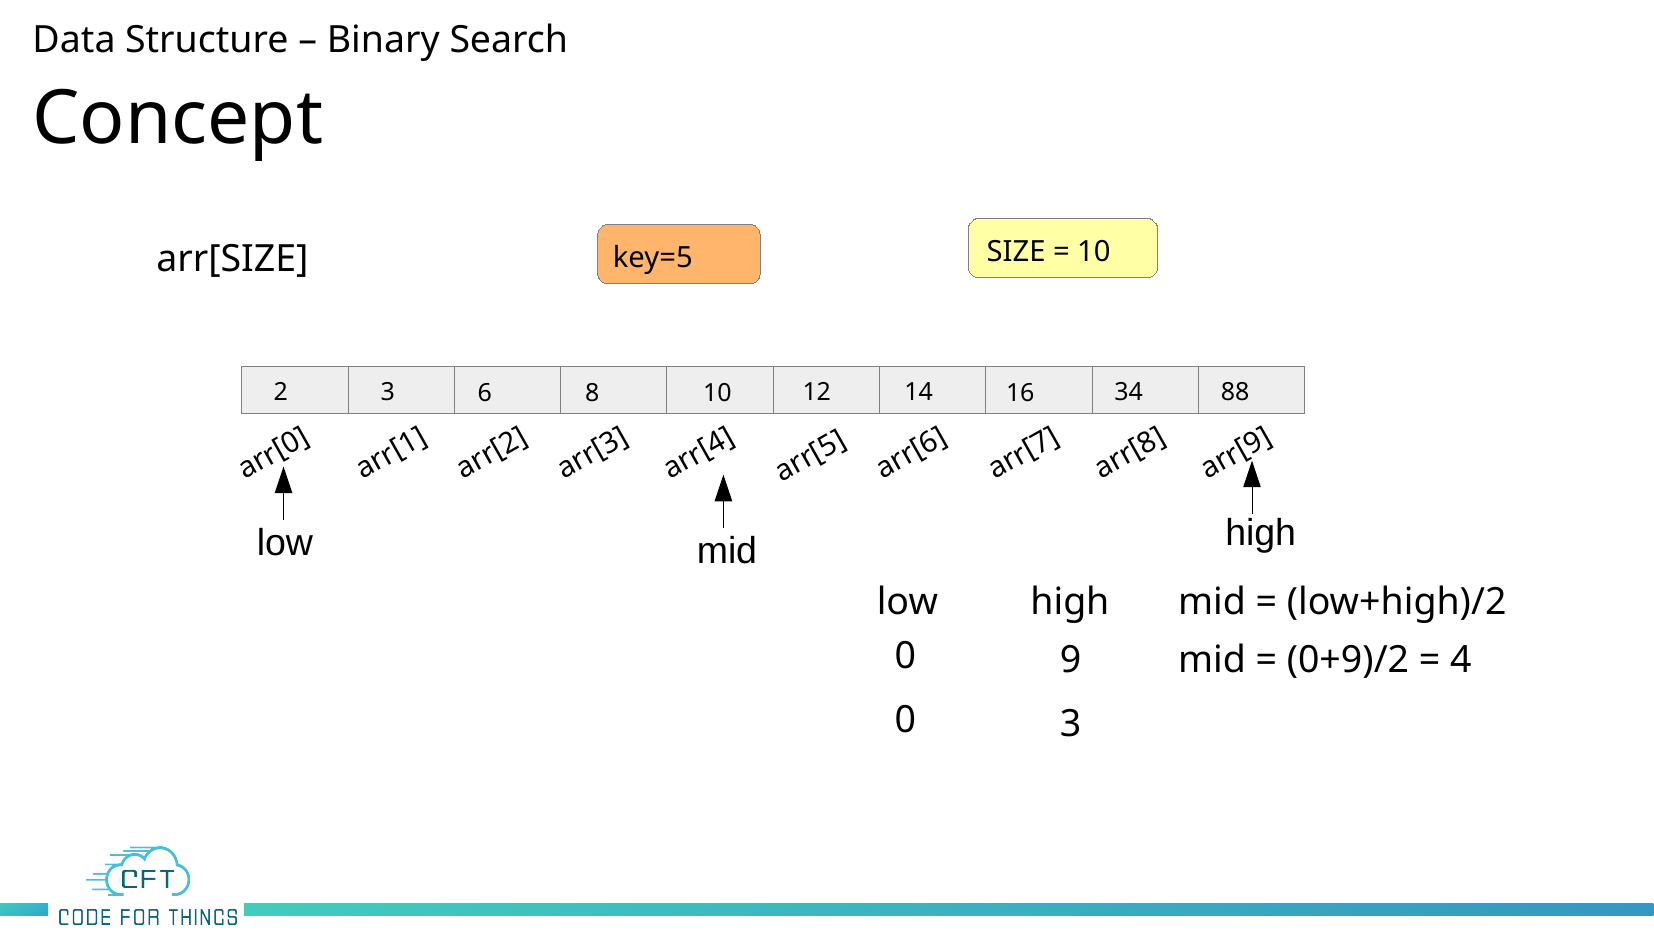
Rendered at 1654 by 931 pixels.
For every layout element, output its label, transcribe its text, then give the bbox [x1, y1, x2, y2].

text_box arr[3] [531, 404, 673, 505]
text_box [1181, 366, 1206, 414]
text_box 8 [570, 367, 652, 412]
text_box 88 [1206, 366, 1288, 418]
text_box 0 [879, 685, 934, 744]
text_box low [242, 513, 328, 571]
text_box 16 [991, 366, 1088, 418]
title Data Structure – Binary Search Concept [32, 12, 1184, 166]
text_box mid [682, 521, 772, 579]
text_box [329, 366, 403, 414]
text_box [1088, 366, 1099, 414]
text_box low [862, 566, 957, 626]
text_box 9 [1045, 625, 1099, 684]
text_box 2 [258, 366, 329, 411]
text_box [870, 366, 889, 414]
text_box [968, 218, 1158, 278]
text_box [241, 366, 285, 414]
text_box arr[6] [857, 404, 992, 505]
text_box high [1015, 566, 1128, 626]
picture [59, 846, 237, 925]
text_box arr[4] [641, 412, 780, 505]
text_box arr[2] [430, 393, 567, 505]
text_box arr[7] [964, 412, 1104, 505]
text_box mid = (0+9)/2 = 4 [1163, 625, 1654, 686]
text_box 3 [1045, 689, 1099, 748]
text_box [599, 224, 759, 229]
text_box SIZE = 10 [971, 222, 1152, 272]
text_box mid = (low+high)/2 [1163, 566, 1563, 625]
text_box high [1210, 504, 1311, 562]
text_box 12 [787, 366, 870, 411]
text_box key=5 [590, 229, 768, 284]
text_box arr[1] [330, 389, 467, 505]
text_box [971, 366, 991, 414]
text_box 0 [879, 620, 934, 680]
text_box [1288, 366, 1305, 414]
text_box 14 [889, 366, 971, 418]
text_box arr[9] [1175, 390, 1317, 505]
text_box 34 [1099, 366, 1181, 418]
text_box 3 [365, 366, 436, 411]
text_box arr[5] [750, 407, 891, 508]
text_box arr[SIZE] [141, 224, 355, 291]
text_box arr[8] [1072, 389, 1207, 505]
text_box 10 [688, 367, 774, 412]
text_box arr[0] [212, 397, 353, 505]
text_box 6 [462, 367, 545, 412]
text_box [436, 366, 828, 414]
